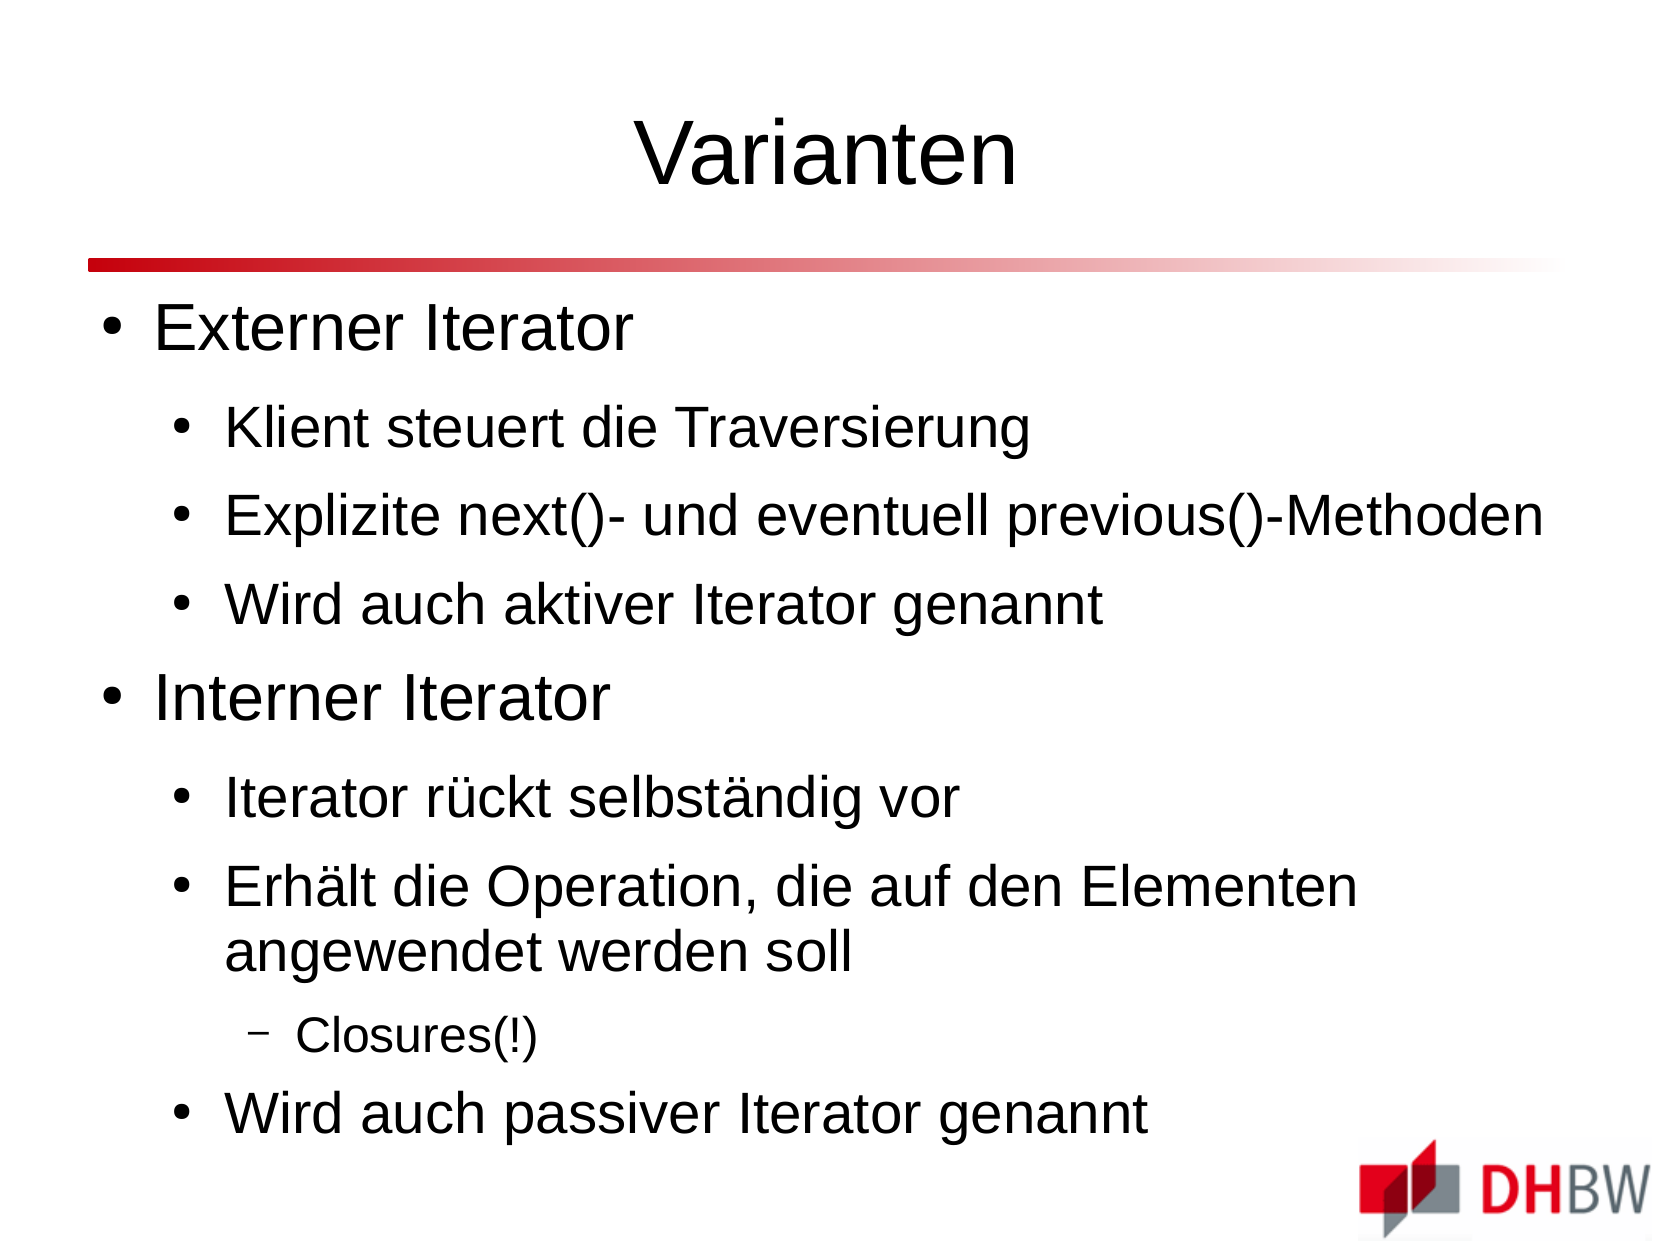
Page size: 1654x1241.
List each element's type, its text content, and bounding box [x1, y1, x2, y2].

picture [1358, 1137, 1652, 1241]
list Externer Iterator Klient steuert die Traversierung Explizite next()- und eventuell previous()-Methoden Wird auch aktiver Iterator genannt Interner Iterator Iterator rückt selbständig vor Erhält die Operation, die auf den Elementen angewendet werden soll Closures(!) Wird auch passiver Iterator genannt [82, 290, 1571, 1144]
title Varianten [82, 56, 1571, 250]
